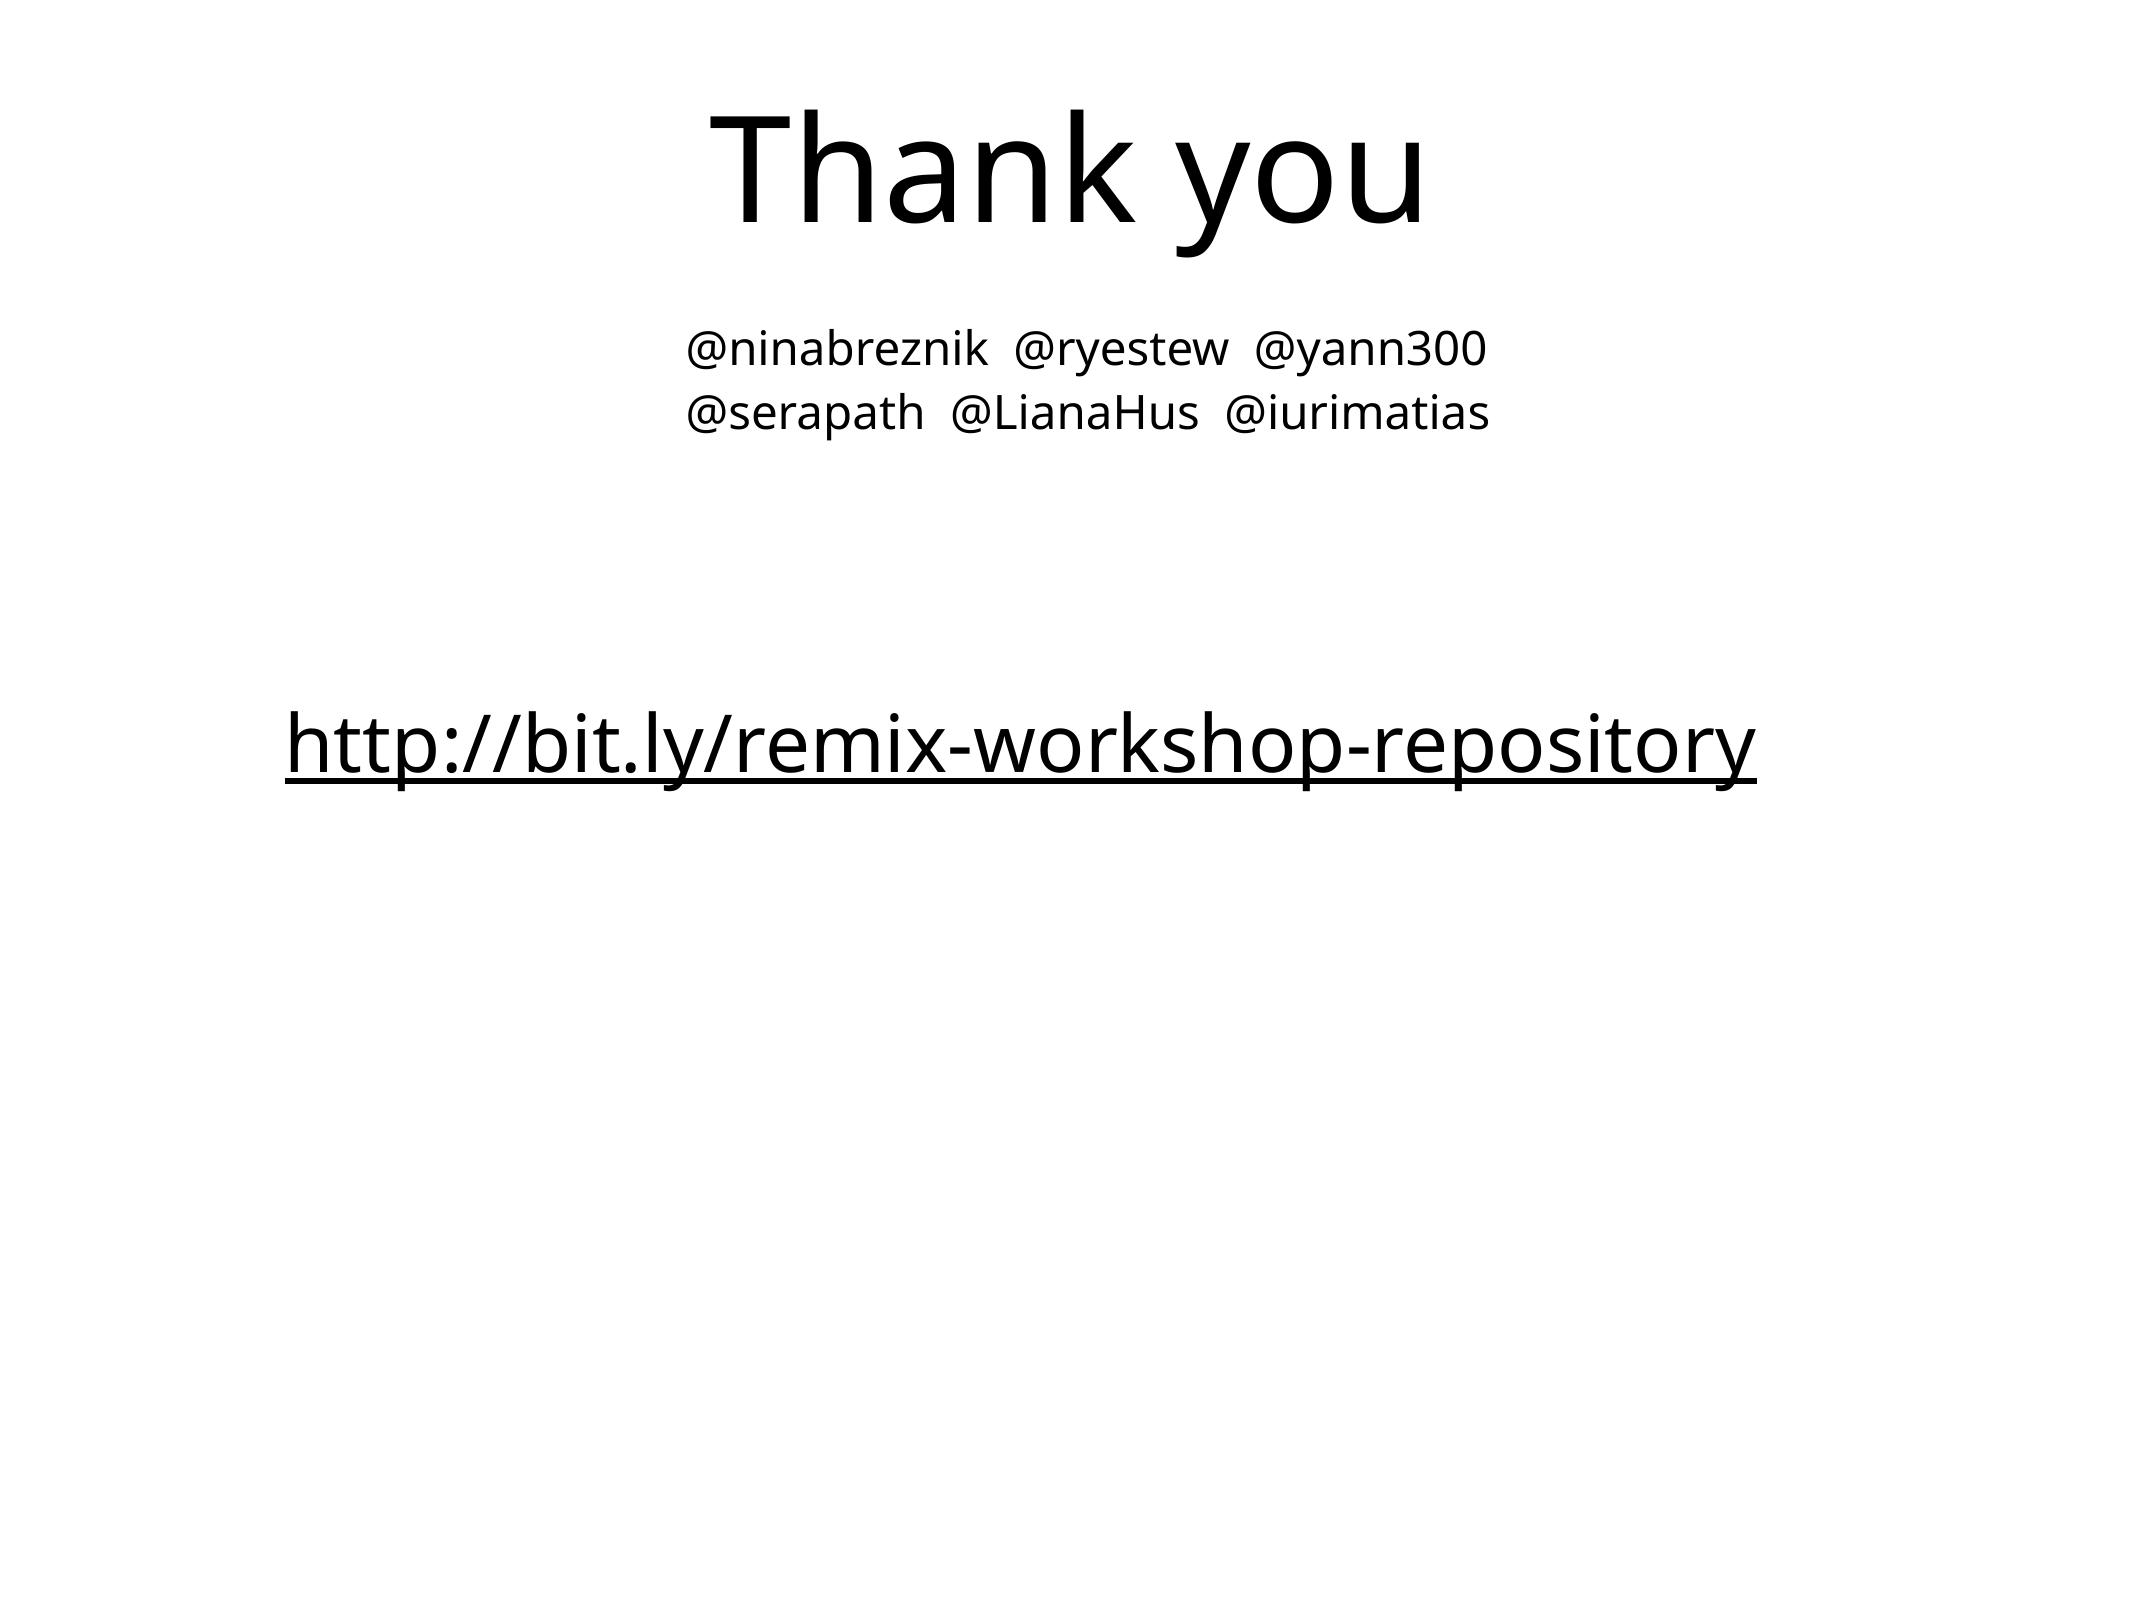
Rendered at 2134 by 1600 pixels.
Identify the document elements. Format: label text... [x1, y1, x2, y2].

title Thank you [73, 66, 2068, 609]
text_box @ninabreznik @ryestew @yann300 @serapath @LianaHus @iurimatias [670, 306, 1783, 775]
subtitle http://bit.ly/remix-workshop-repository [66, 684, 1975, 965]
